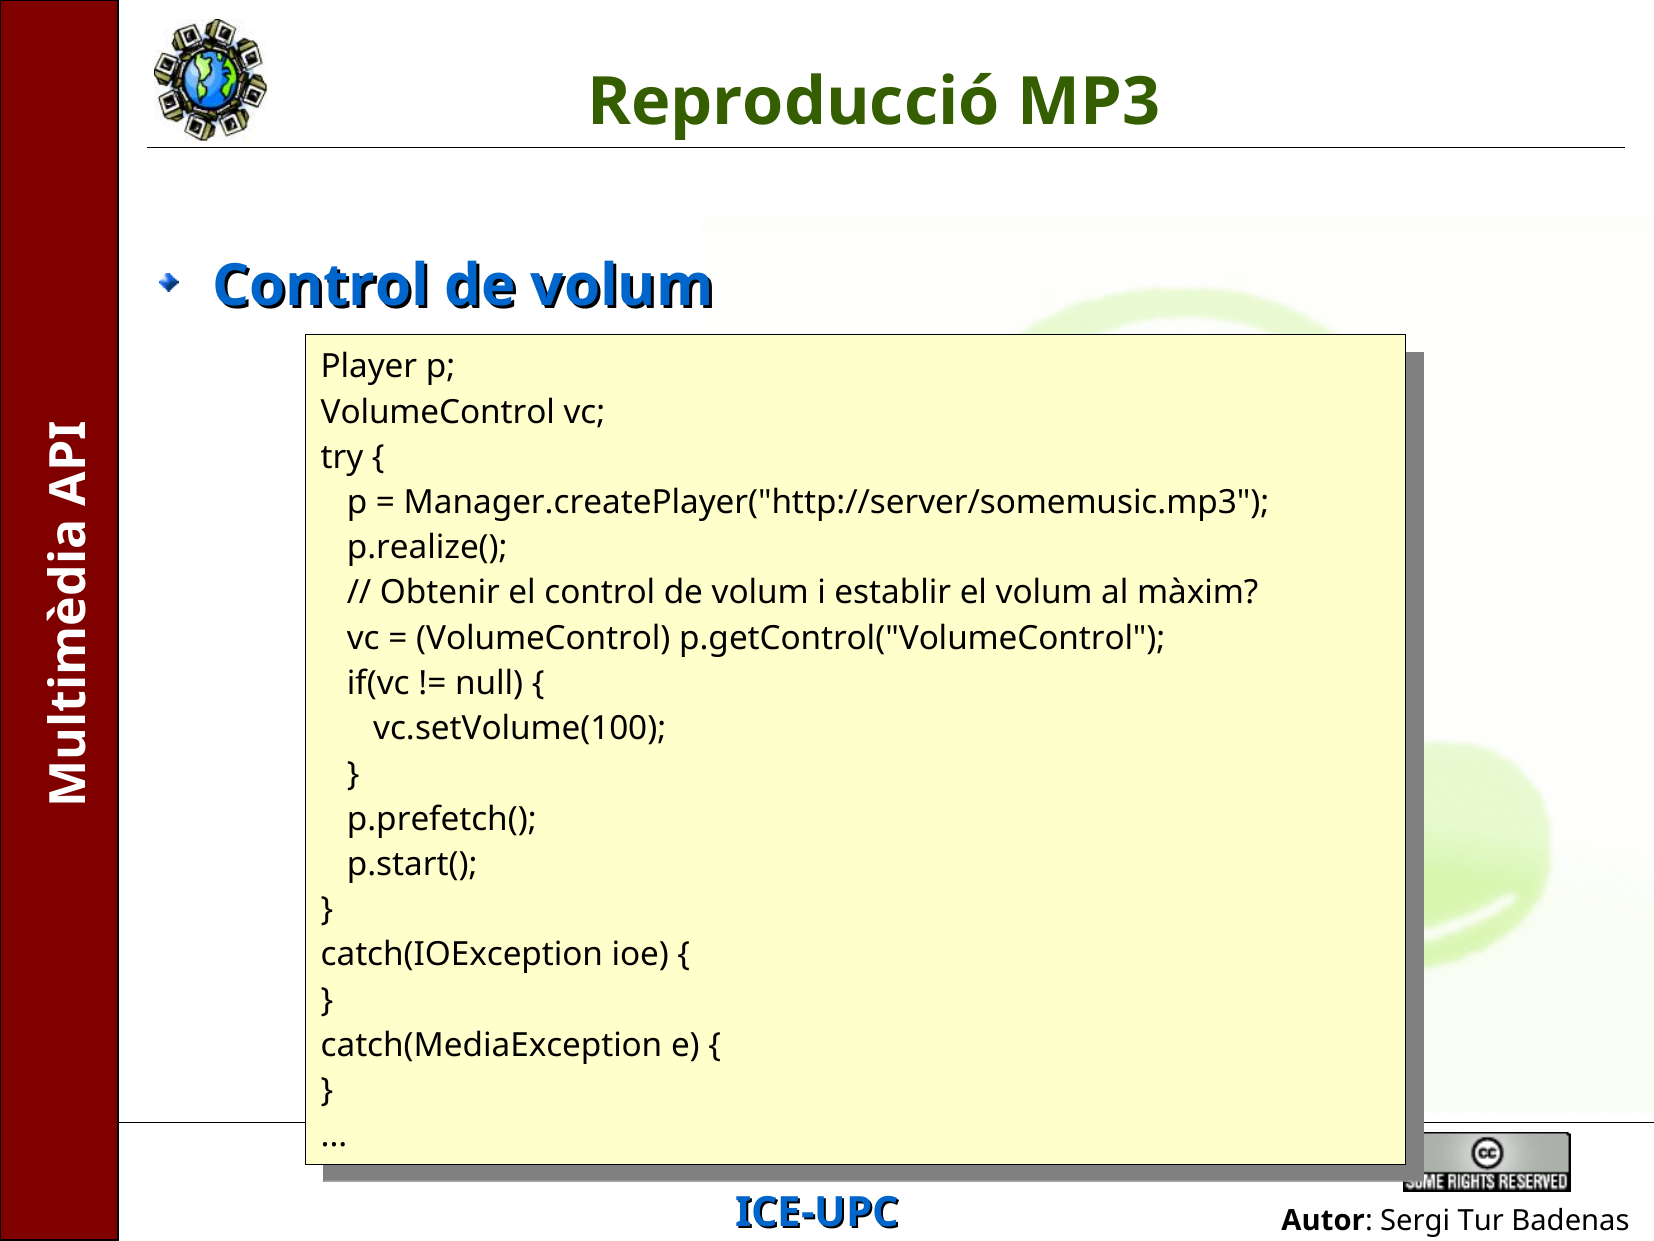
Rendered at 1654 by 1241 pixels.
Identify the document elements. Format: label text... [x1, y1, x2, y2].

text_box Player p; VolumeControl vc; try { p = Manager.createPlayer("http://server/somemusic.mp3"); p.realize(); // Obtenir el control de volum i establir el volum al màxim? vc = (VolumeControl) p.getControl("VolumeControl"); if(vc != null) { vc.setVolume(100); } p.prefetch(); p.start(); } catch(IOException ioe) { } catch(MediaException e) { } ... [305, 334, 1406, 1078]
picture [154, 19, 268, 56]
picture [1403, 1132, 1571, 1192]
title Reproducció MP3 [129, 56, 1619, 141]
list Control de volum [141, 242, 1630, 1078]
picture [700, 217, 1654, 1113]
